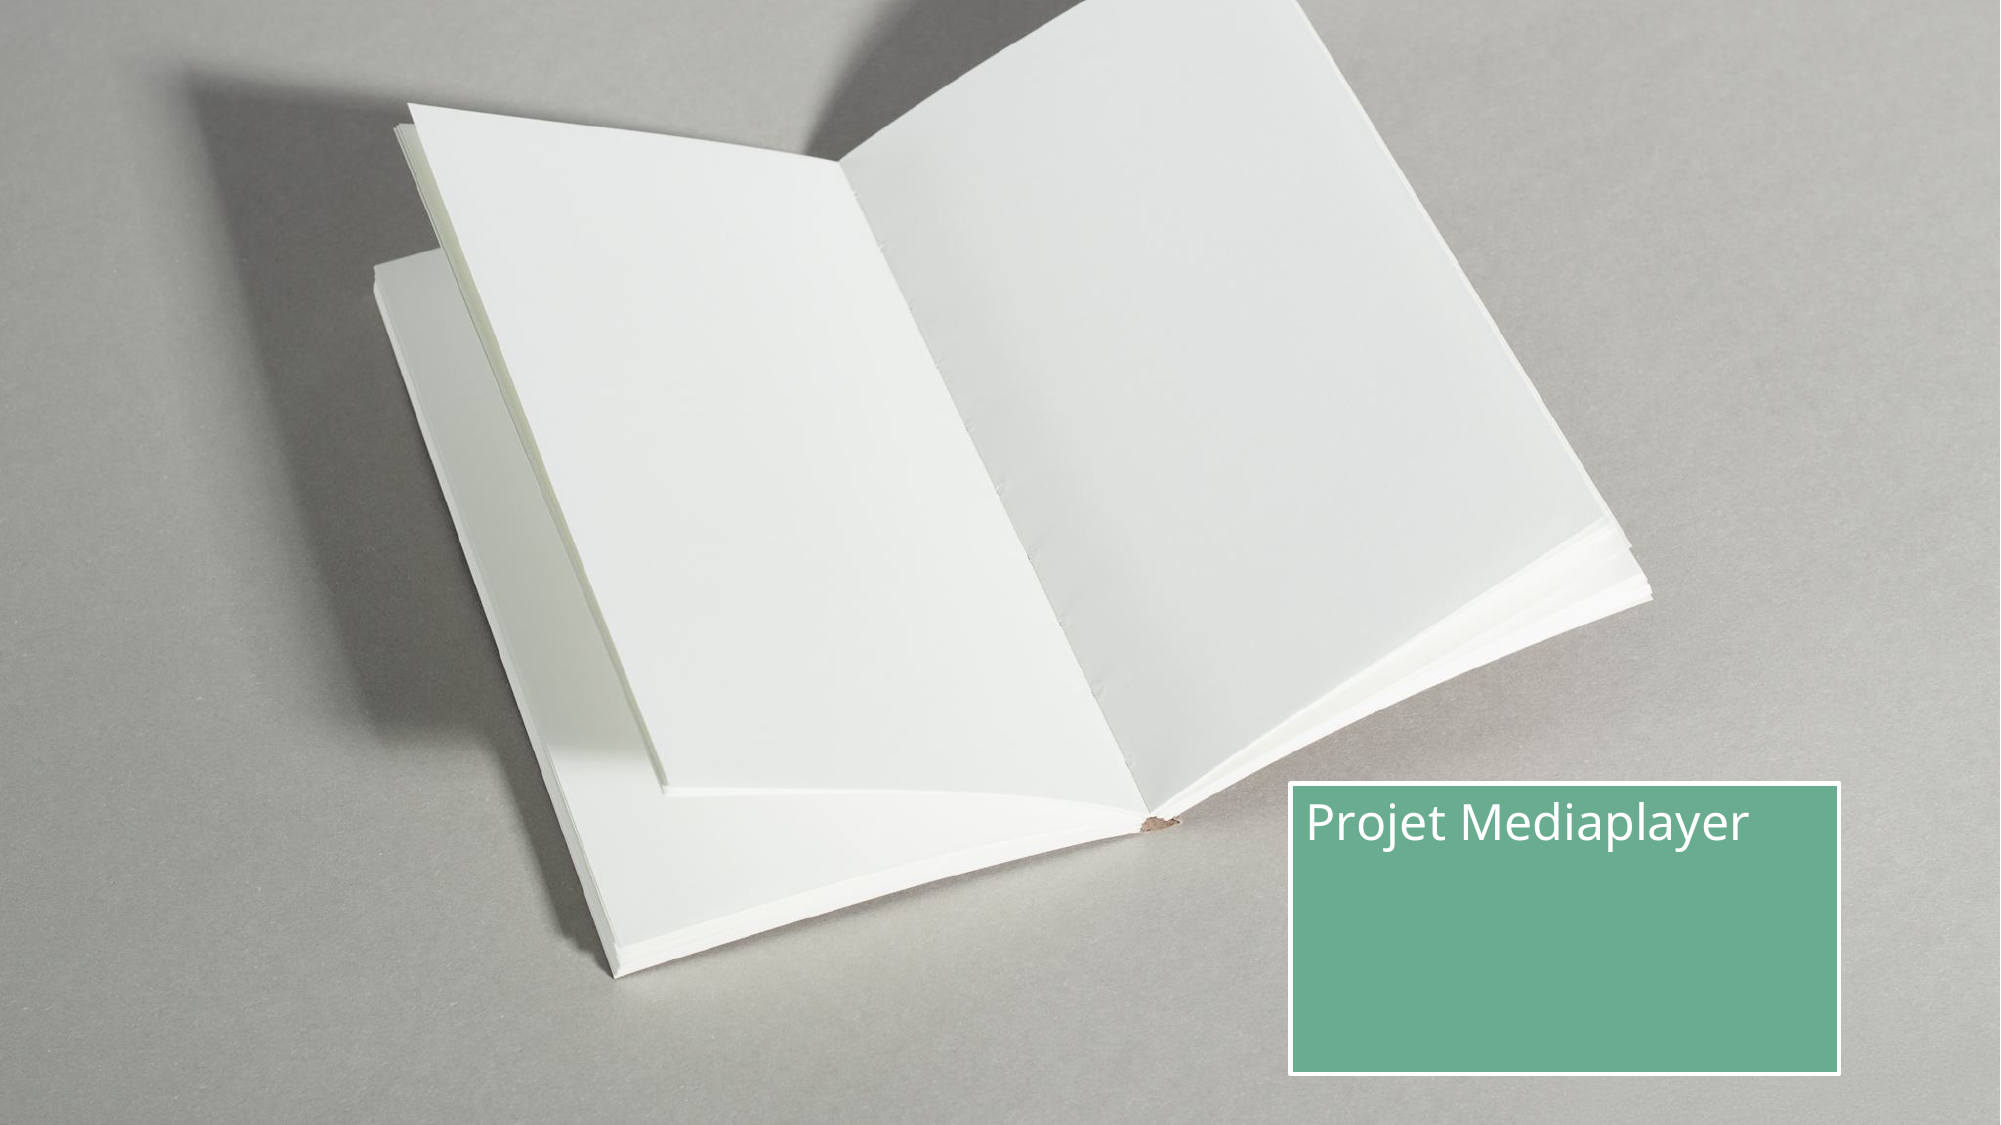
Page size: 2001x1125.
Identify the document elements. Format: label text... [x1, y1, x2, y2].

title Projet Mediaplayer [1290, 783, 1839, 1074]
picture [0, 0, 2000, 1125]
